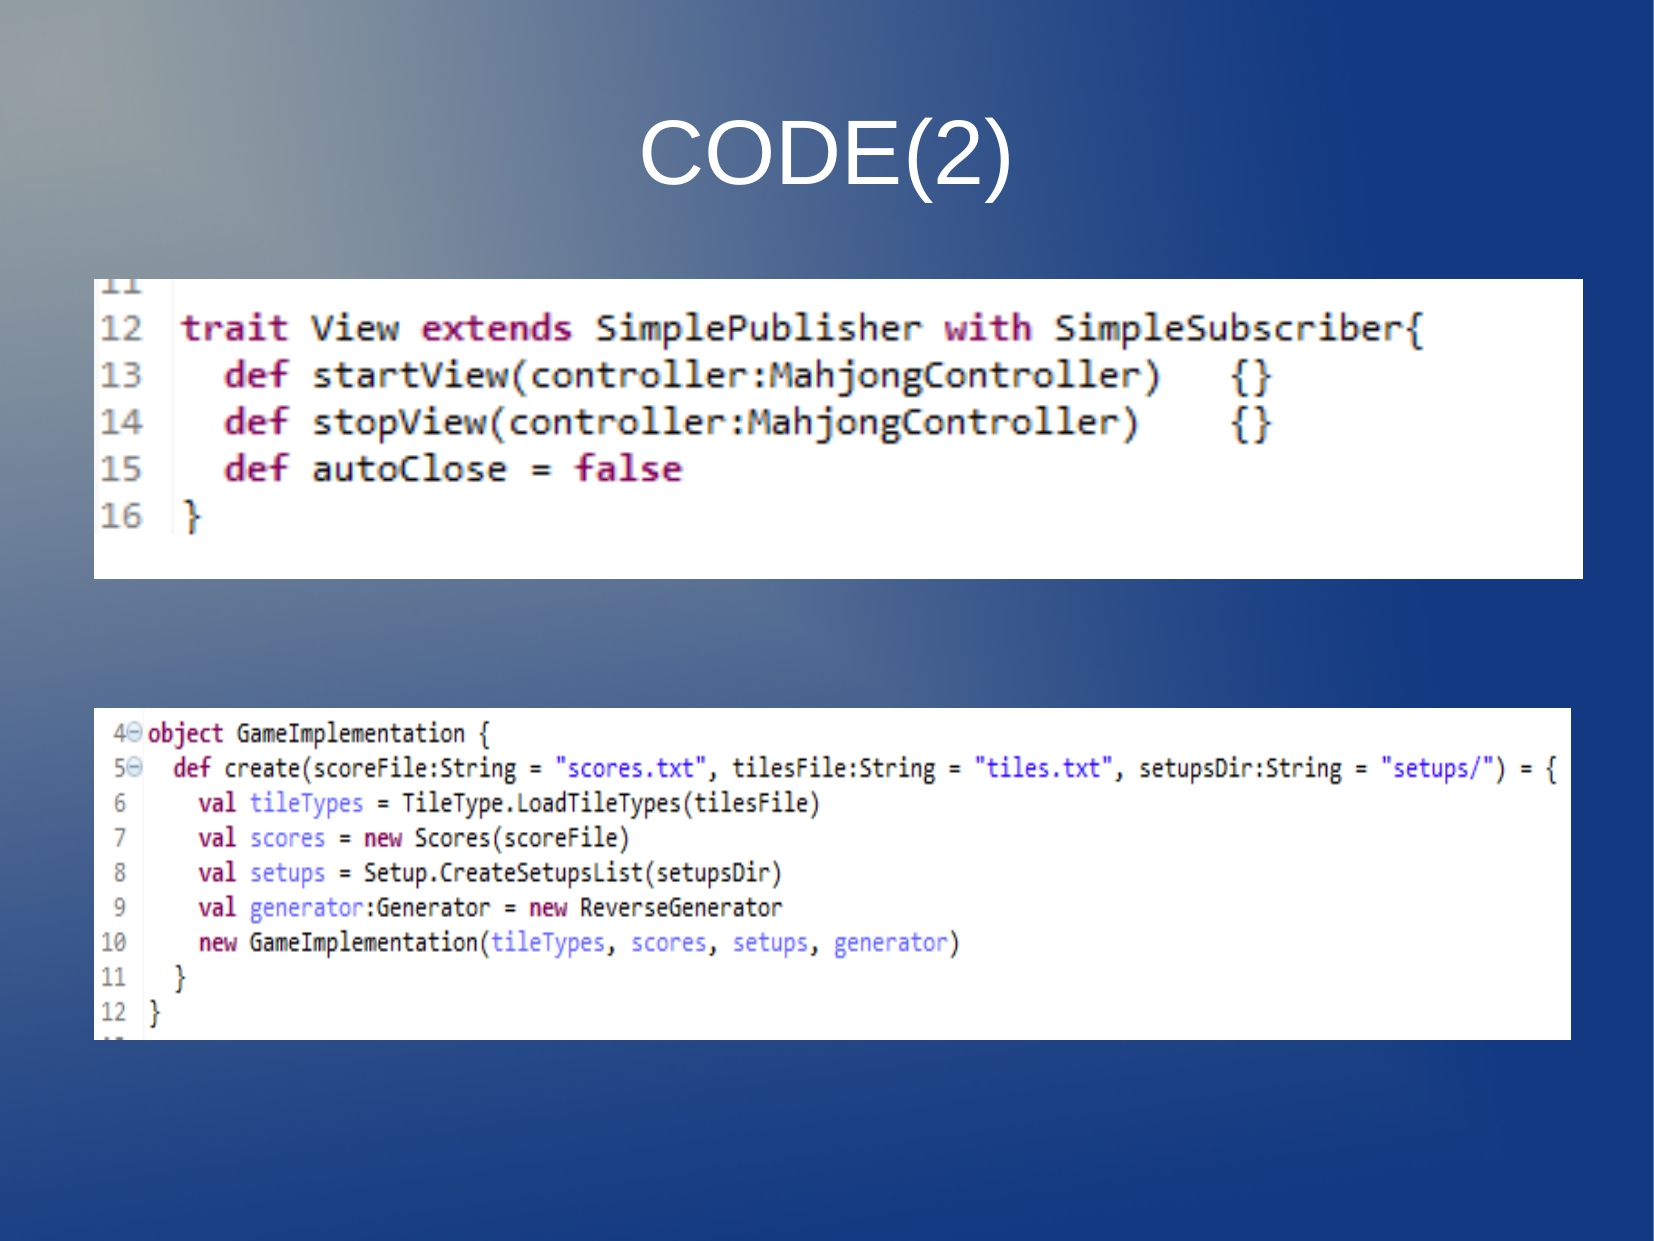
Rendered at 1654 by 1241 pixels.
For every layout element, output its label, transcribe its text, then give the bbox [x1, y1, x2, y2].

title CODE(2) [82, 49, 1571, 257]
picture [0, 0, 1654, 1241]
